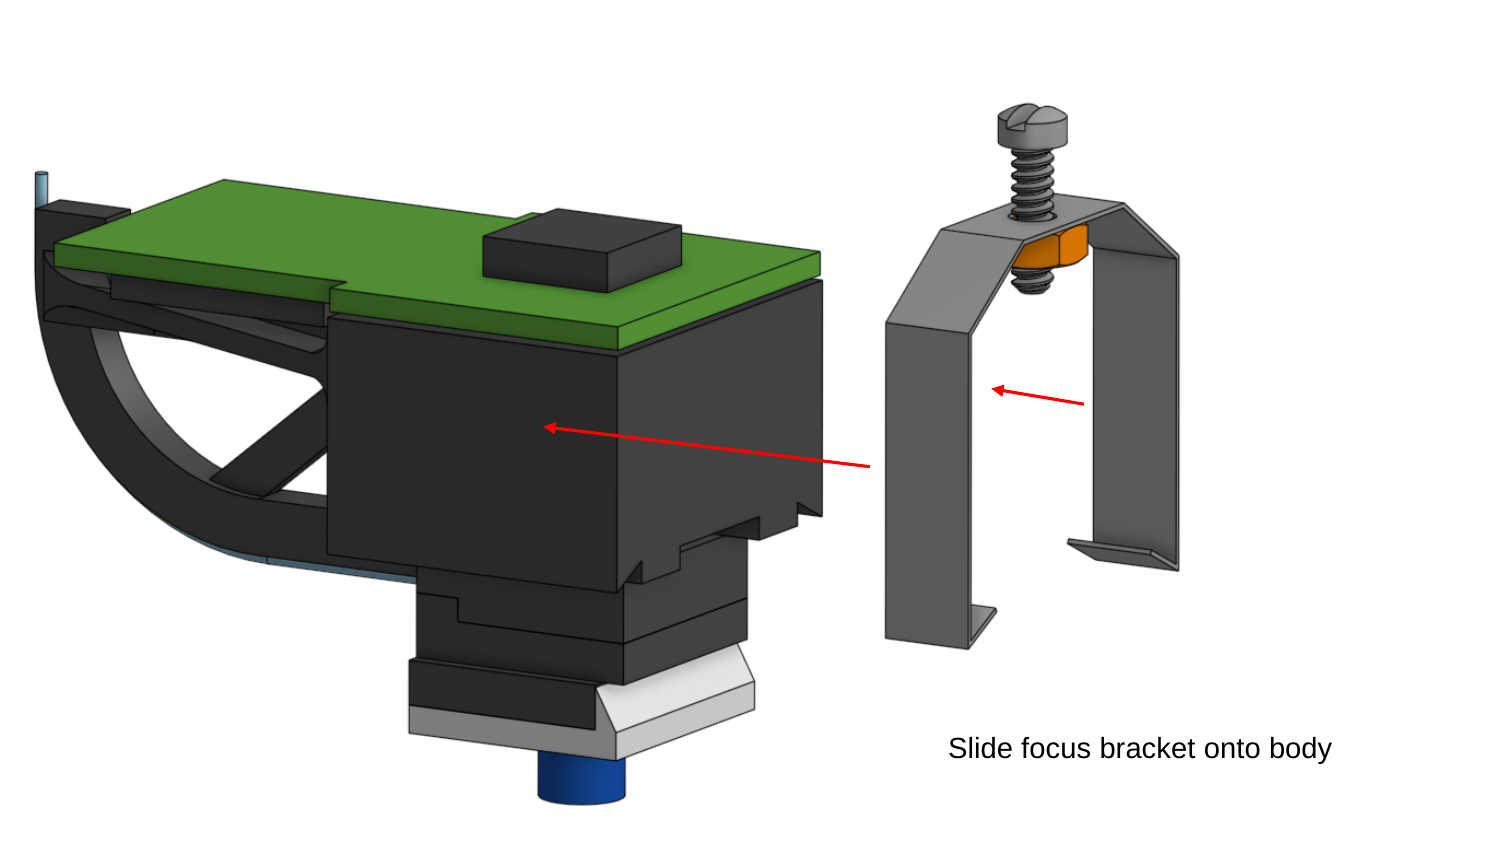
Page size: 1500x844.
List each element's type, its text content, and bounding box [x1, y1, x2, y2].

picture [24, 24, 1199, 819]
text_box Slide focus bracket onto body [933, 714, 1422, 780]
